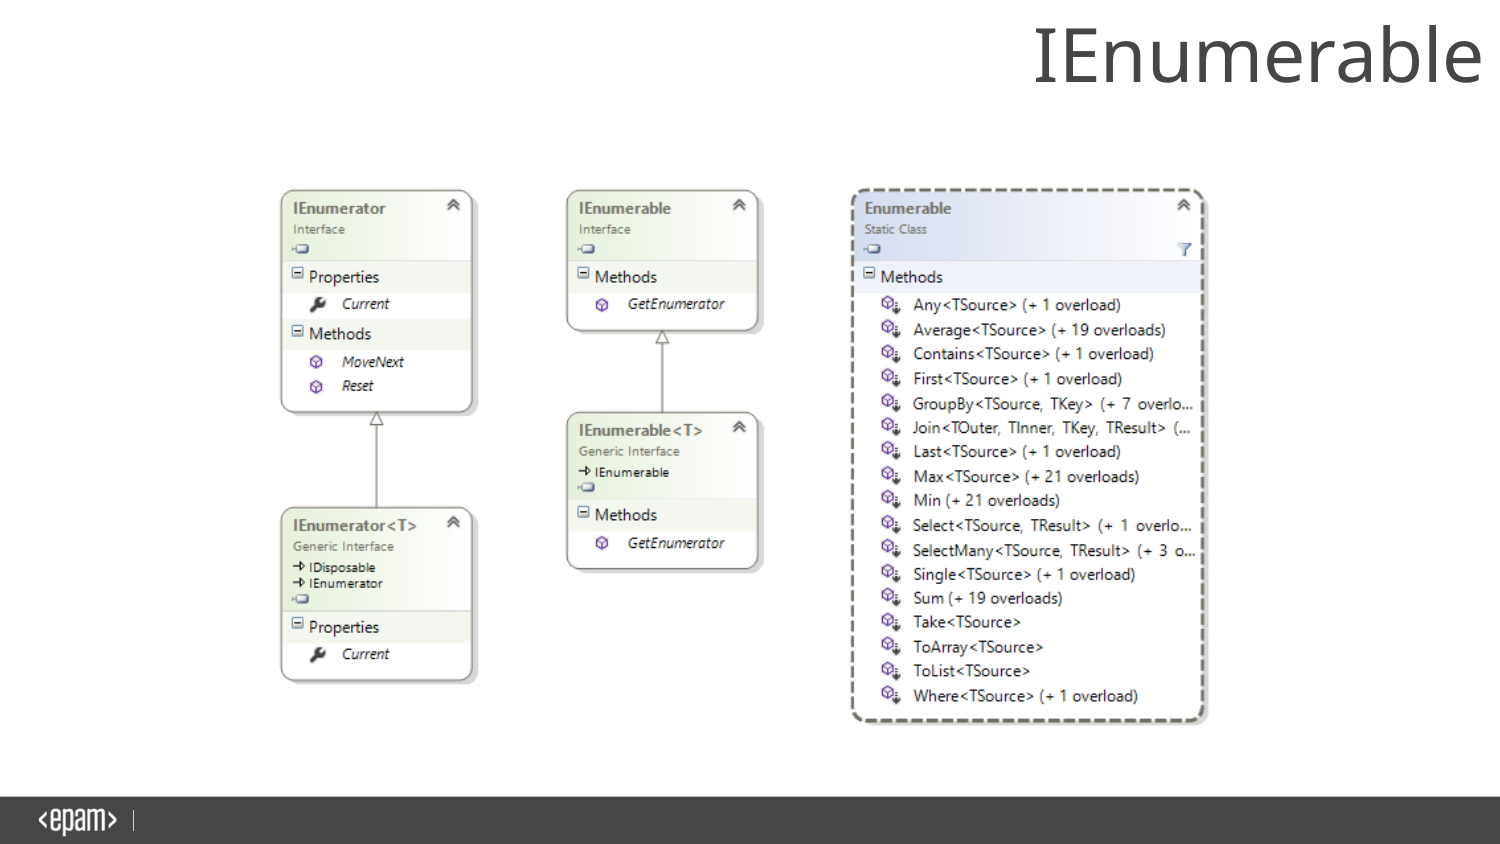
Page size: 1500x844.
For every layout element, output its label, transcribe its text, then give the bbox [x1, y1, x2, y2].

list IEnumerable [0, 0, 1500, 115]
picture [38, 808, 117, 837]
picture [268, 177, 1214, 732]
